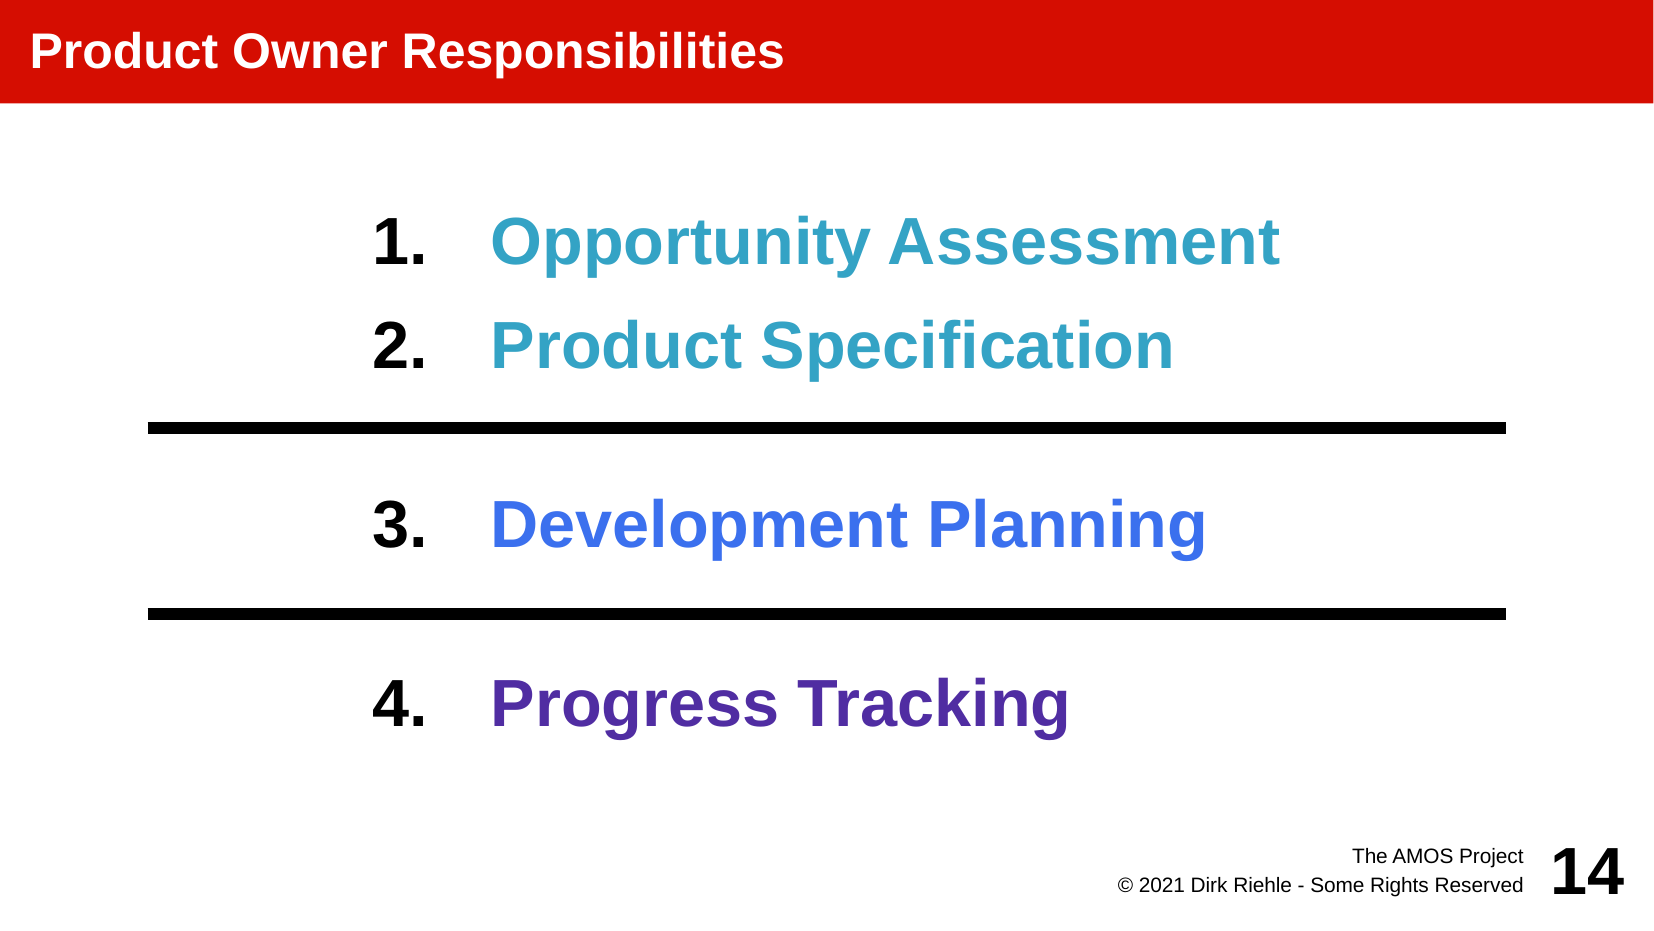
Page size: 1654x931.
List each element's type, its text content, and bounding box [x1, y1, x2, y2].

title Product Owner Responsibilities [0, 0, 1654, 104]
subtitle Opportunity Assessment Product Specification Development Planning Progress Tracking [29, 132, 1625, 813]
